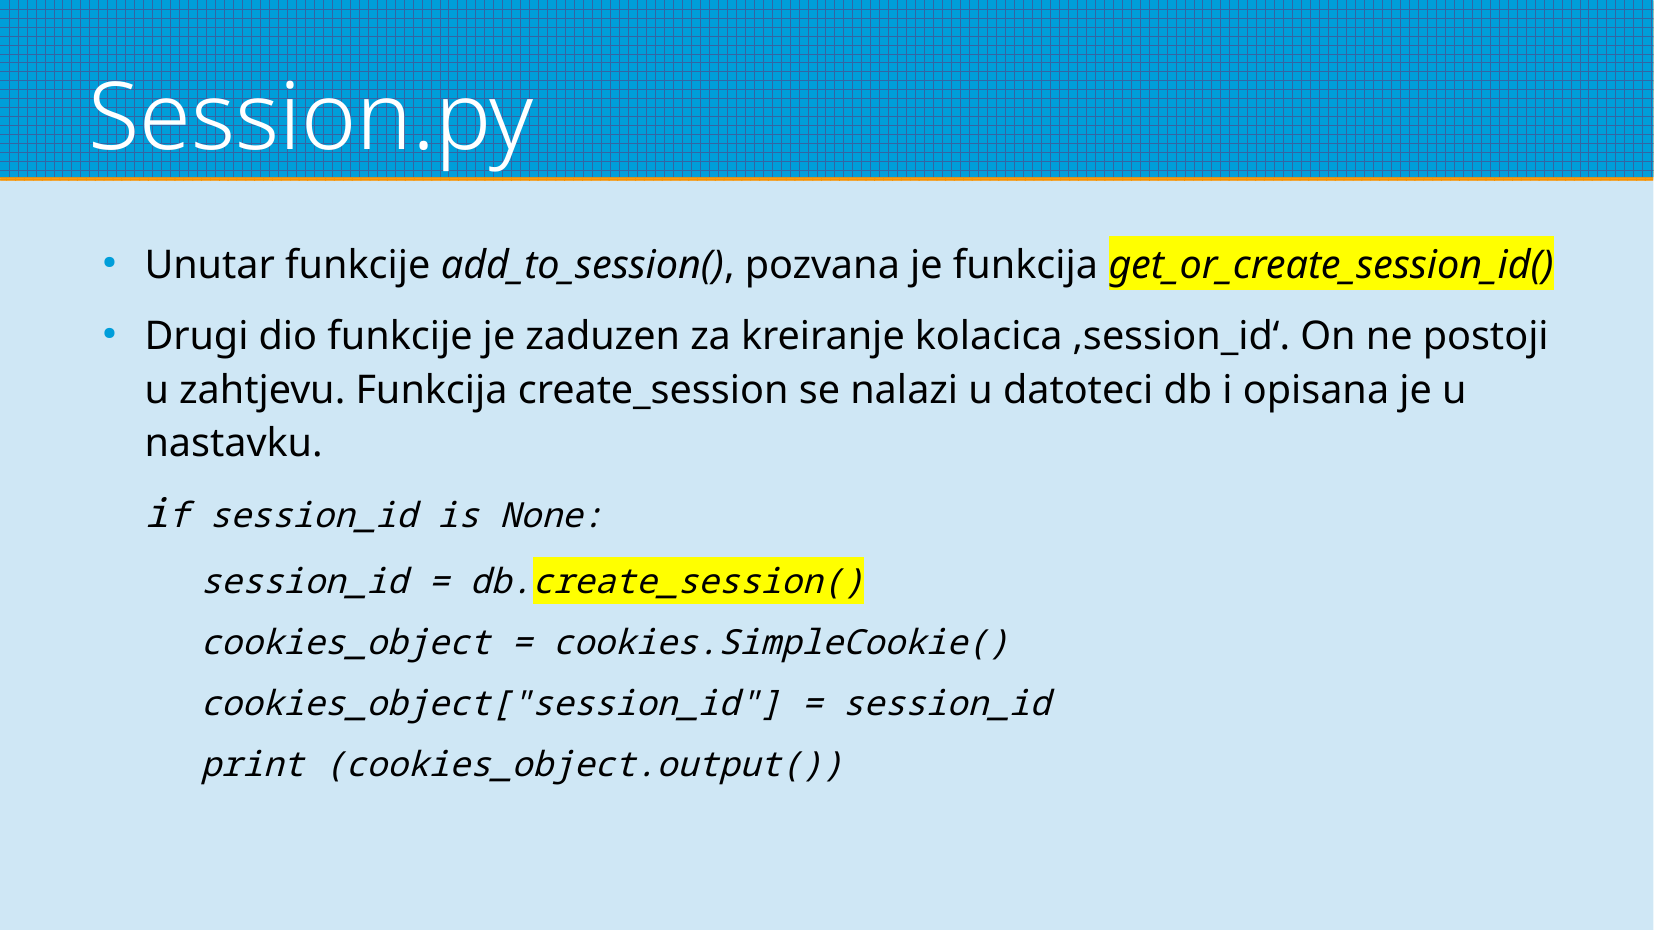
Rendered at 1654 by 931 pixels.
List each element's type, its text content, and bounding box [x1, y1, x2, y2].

title Session.py [88, 14, 1565, 178]
list Unutar funkcije add_to_session(), pozvana je funkcija get_or_create_session_id() Drugi dio funkcije je zaduzen za kreiranje kolacica ‚session_id‘. On ne postoji u zahtjevu. Funkcija create_session se nalazi u datoteci db i opisana je u nastavku. if session_id is None: session_id = db.create_session() cookies_object = cookies.SimpleCookie() cookies_object["session_id"] = session_id print (cookies_object.output()) [88, 236, 1565, 813]
